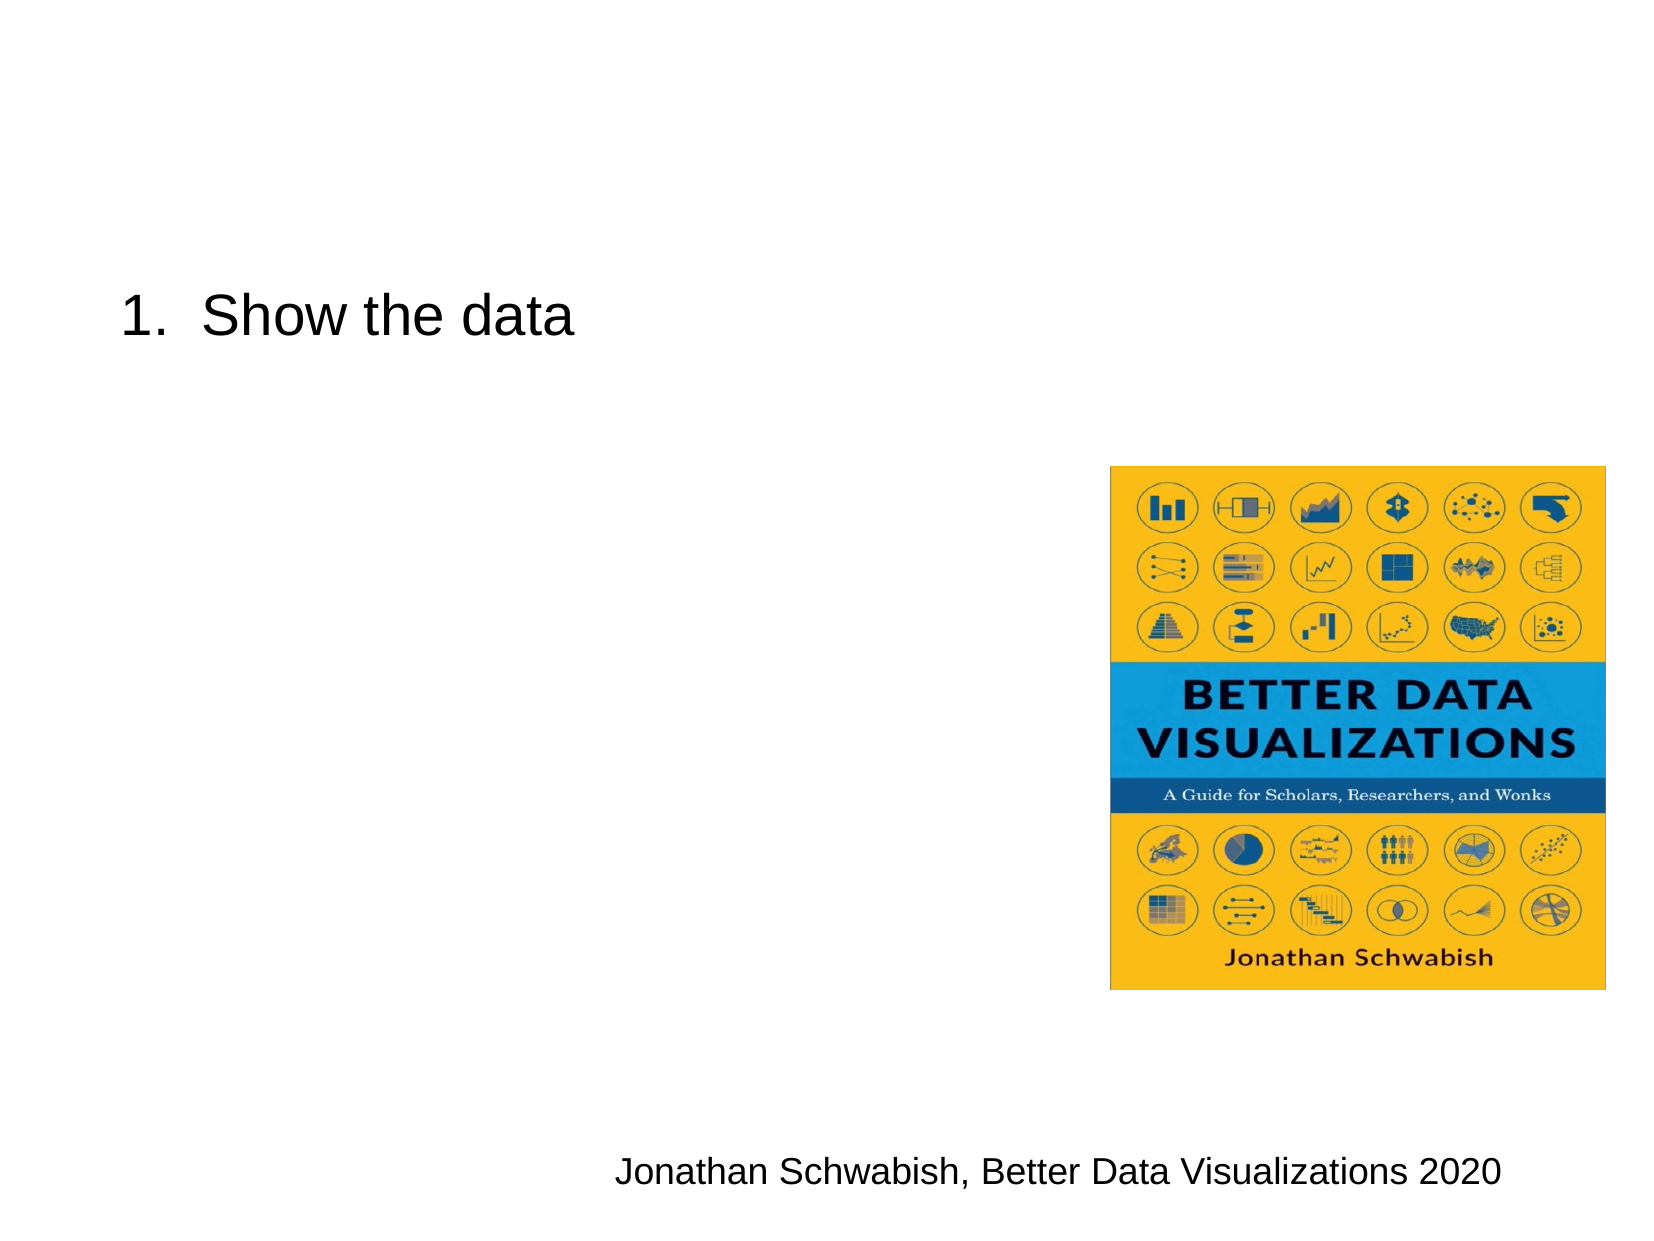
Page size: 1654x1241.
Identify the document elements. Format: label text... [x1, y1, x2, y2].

picture [1110, 466, 1606, 991]
text_box 1. Show the data [106, 275, 1006, 616]
text_box Jonathan Schwabish, Better Data Visualizations 2020 [600, 1143, 1520, 1201]
